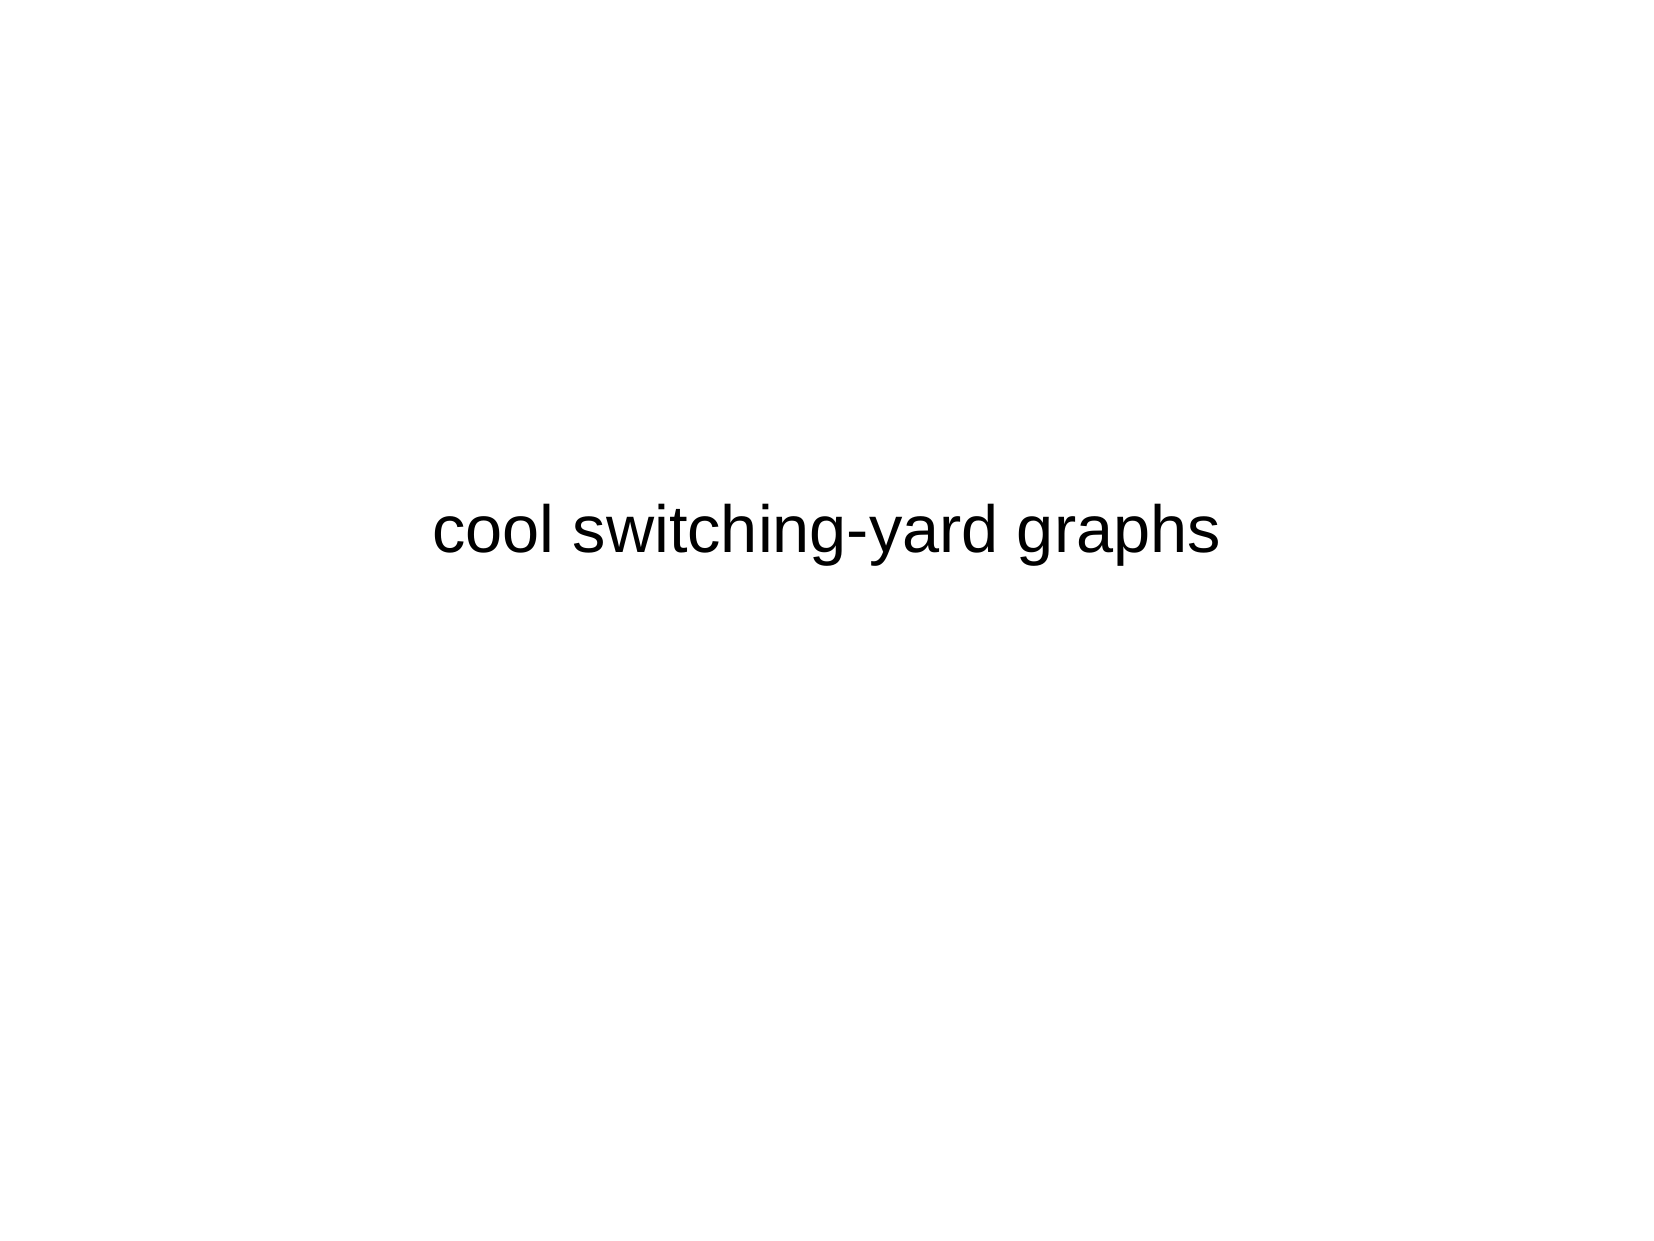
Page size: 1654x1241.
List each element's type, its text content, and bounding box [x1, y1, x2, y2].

subtitle cool switching-yard graphs [82, 49, 1571, 1010]
